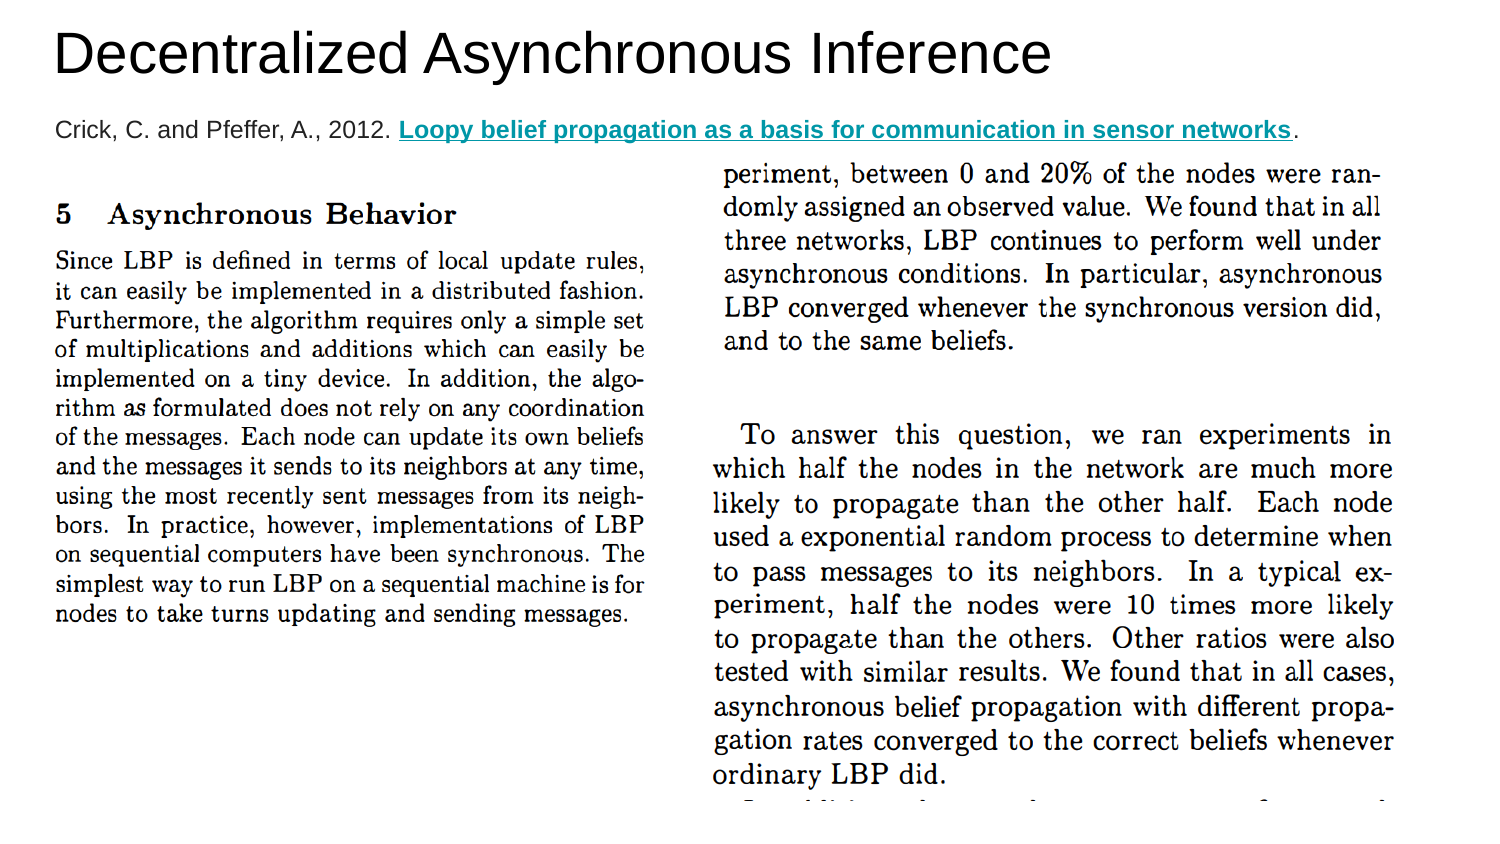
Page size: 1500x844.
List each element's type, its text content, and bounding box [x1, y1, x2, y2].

title Decentralized Asynchronous Inference [38, 0, 1437, 94]
picture [689, 421, 1415, 801]
list Crick, C. and Pfeffer, A., 2012. Loopy belief propagation as a basis for communication in sensor networks. [39, 93, 1461, 829]
picture [38, 196, 664, 647]
picture [711, 157, 1394, 358]
